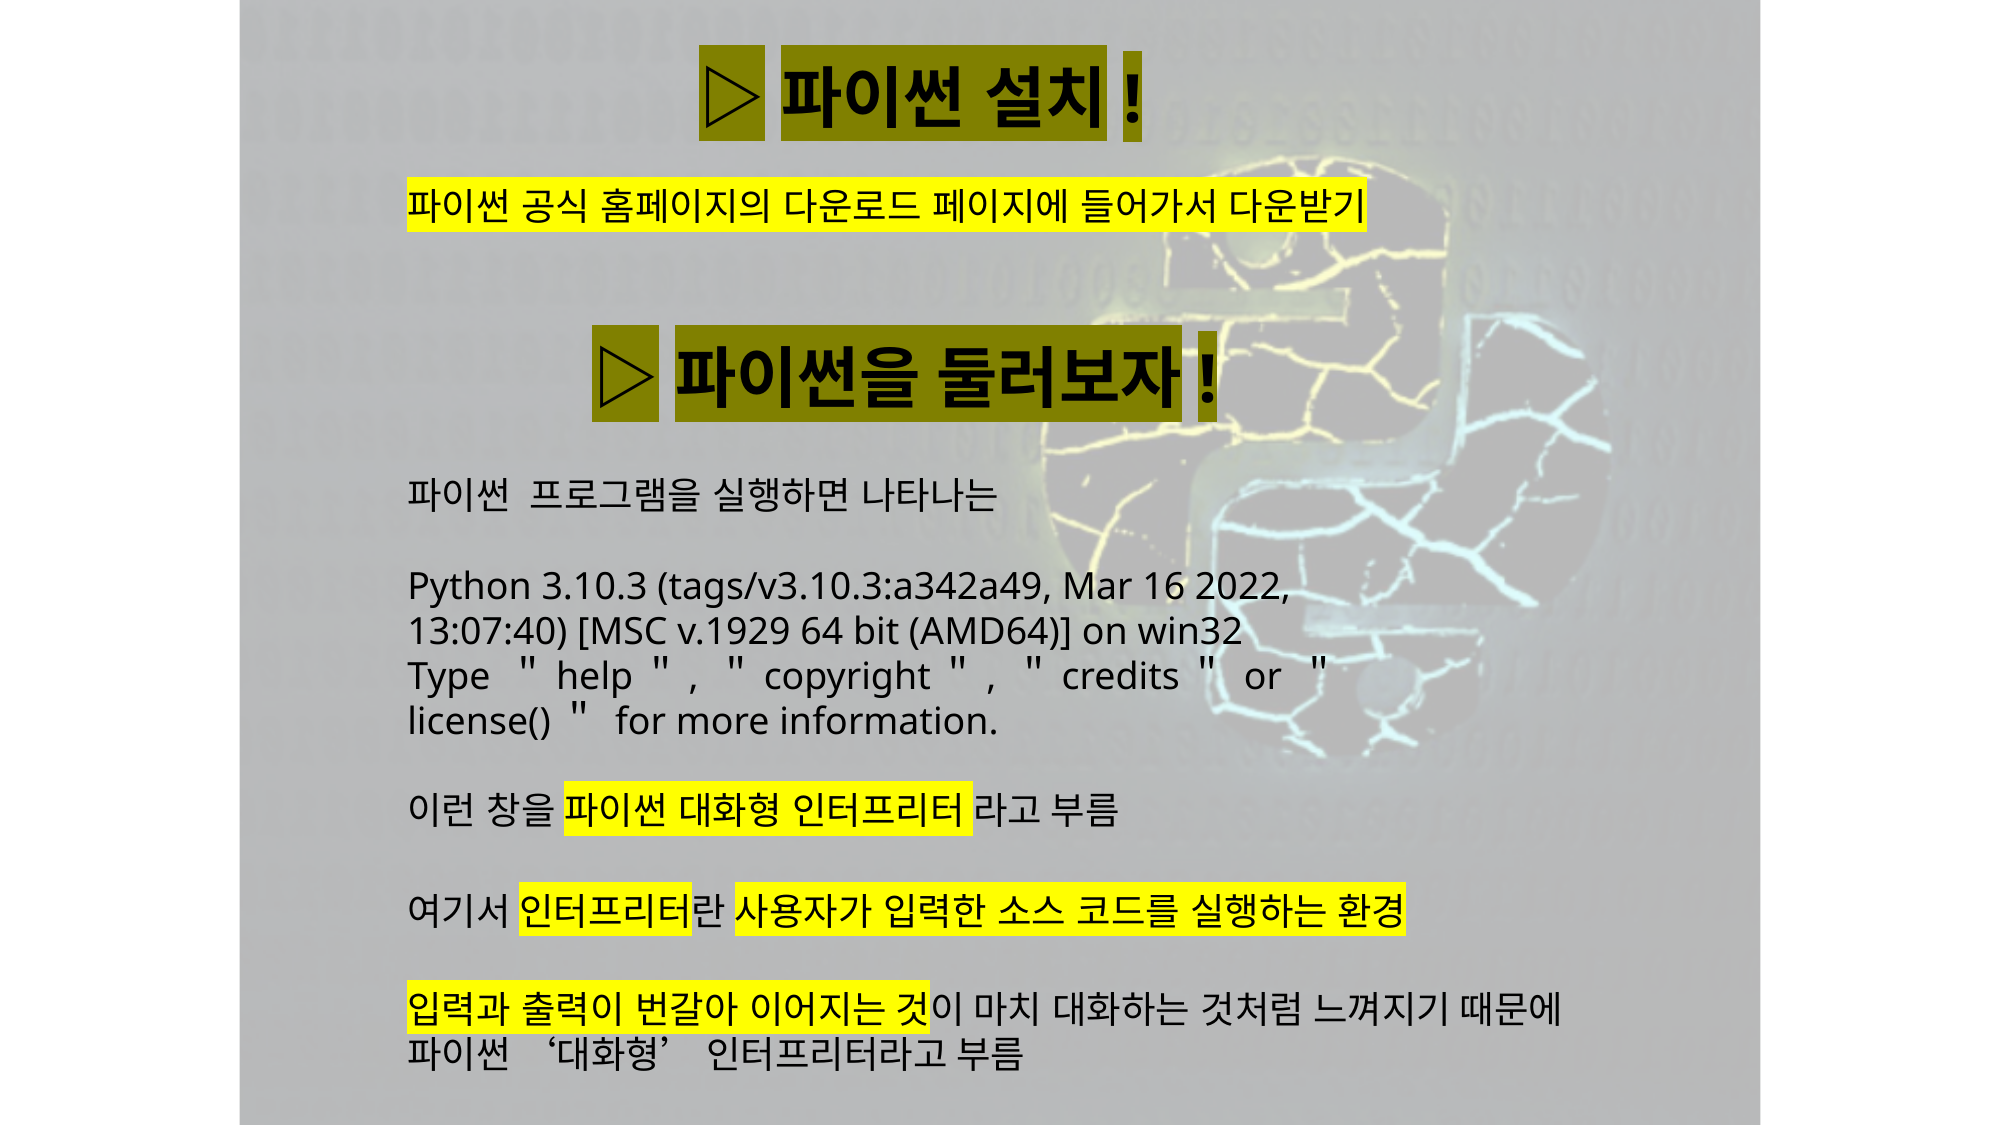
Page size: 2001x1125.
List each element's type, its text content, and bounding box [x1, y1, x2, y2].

text_box 파이썬 프로그램을 실행하면 나타나는 Python 3.10.3 (tags/v3.10.3:a342a49, Mar 16 2022, 13:07:40) [MSC v.1929 64 bit (AMD64)] on win32 Type ＂help＂, ＂copyright＂, ＂credits＂ or ＂license()＂ for more information. 이런 창을 파이썬 대화형 인터프리터 라고 부름 [392, 464, 1392, 844]
text_box ▷파이썬 설치! [683, 47, 1405, 144]
text_box 입력과 출력이 번갈아 이어지는 것이 마치 대화하는 것처럼 느껴지기 때문에 파이썬 ‘대화형’ 인터프리터라고 부름 [392, 978, 1677, 1085]
text_box [35, 0, 1897, 1125]
text_box 파이썬 공식 홈페이지의 다운로드 페이지에 들어가서 다운받기 [392, 175, 1696, 237]
text_box 여기서 인터프리터란 사용자가 입력한 소스 코드를 실행하는 환경 [392, 880, 1651, 942]
text_box ▷파이썬을 둘러보자! [577, 328, 1299, 425]
